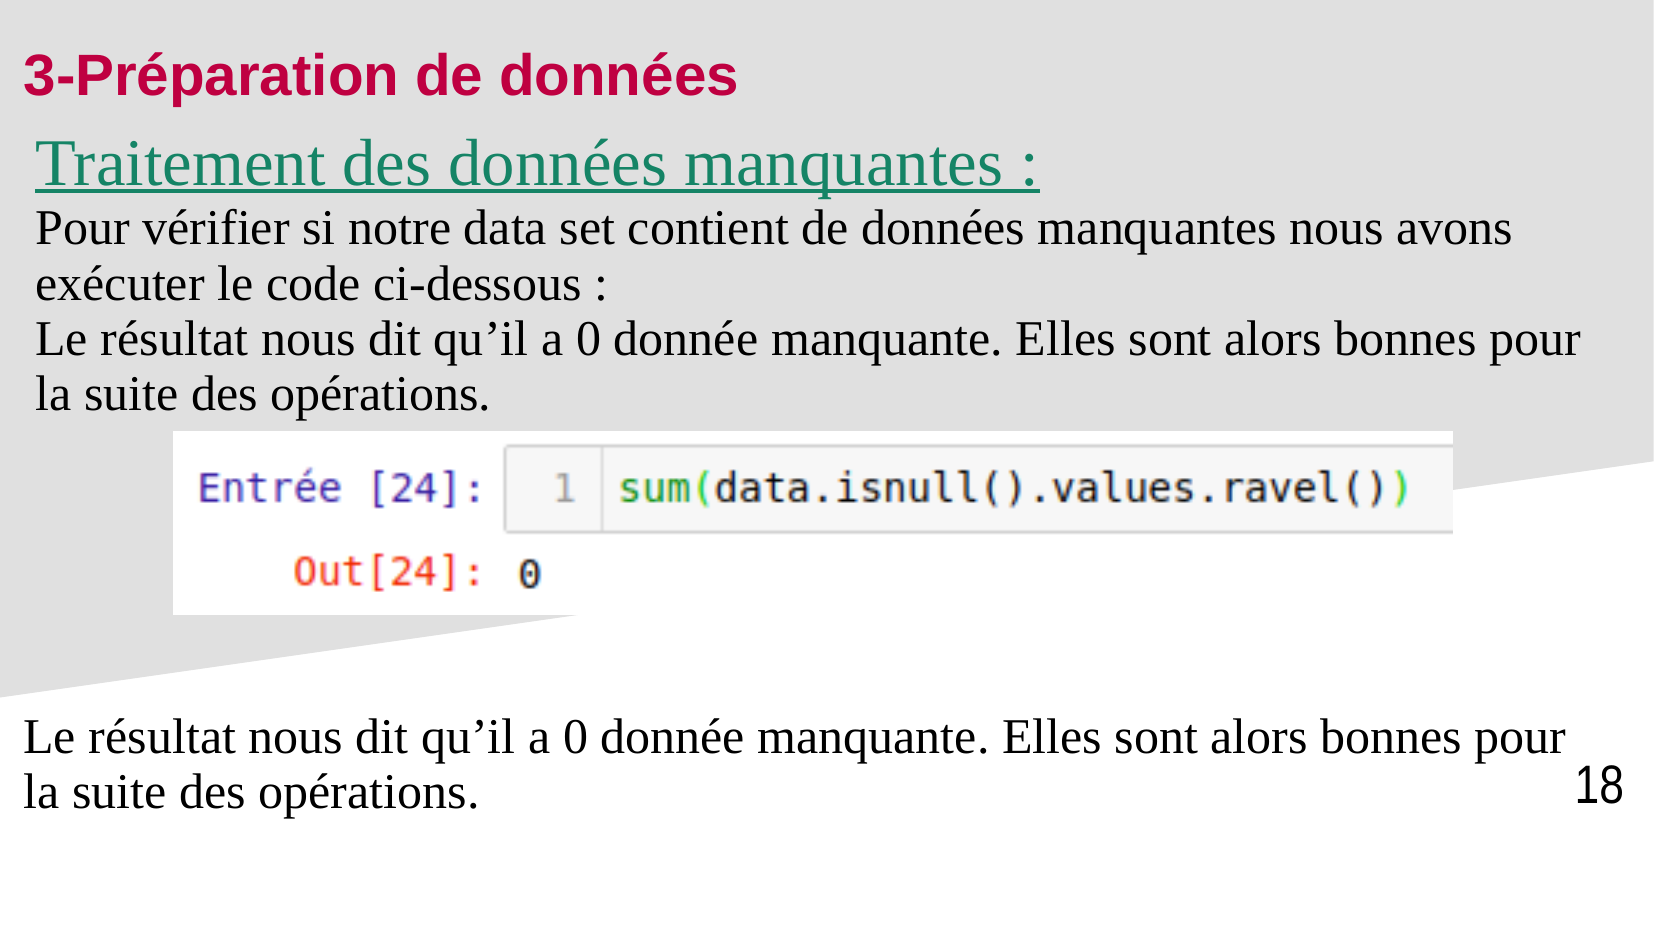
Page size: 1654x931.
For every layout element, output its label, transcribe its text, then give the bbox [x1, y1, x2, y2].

text_box Le résultat nous dit qu’il a 0 donnée manquante. Elles sont alors bonnes pour la suite des opérations. [23, 708, 1571, 878]
subtitle Traitement des données manquantes : Pour vérifier si notre data set contient de données manquantes nous avons exécuter le code ci-dessous : Le résultat nous dit qu’il a 0 donnée manquante. Elles sont alors bonnes pour la suite des opérations. [35, 126, 1583, 438]
picture [173, 431, 1453, 615]
title 3-Préparation de données [23, 23, 1501, 127]
